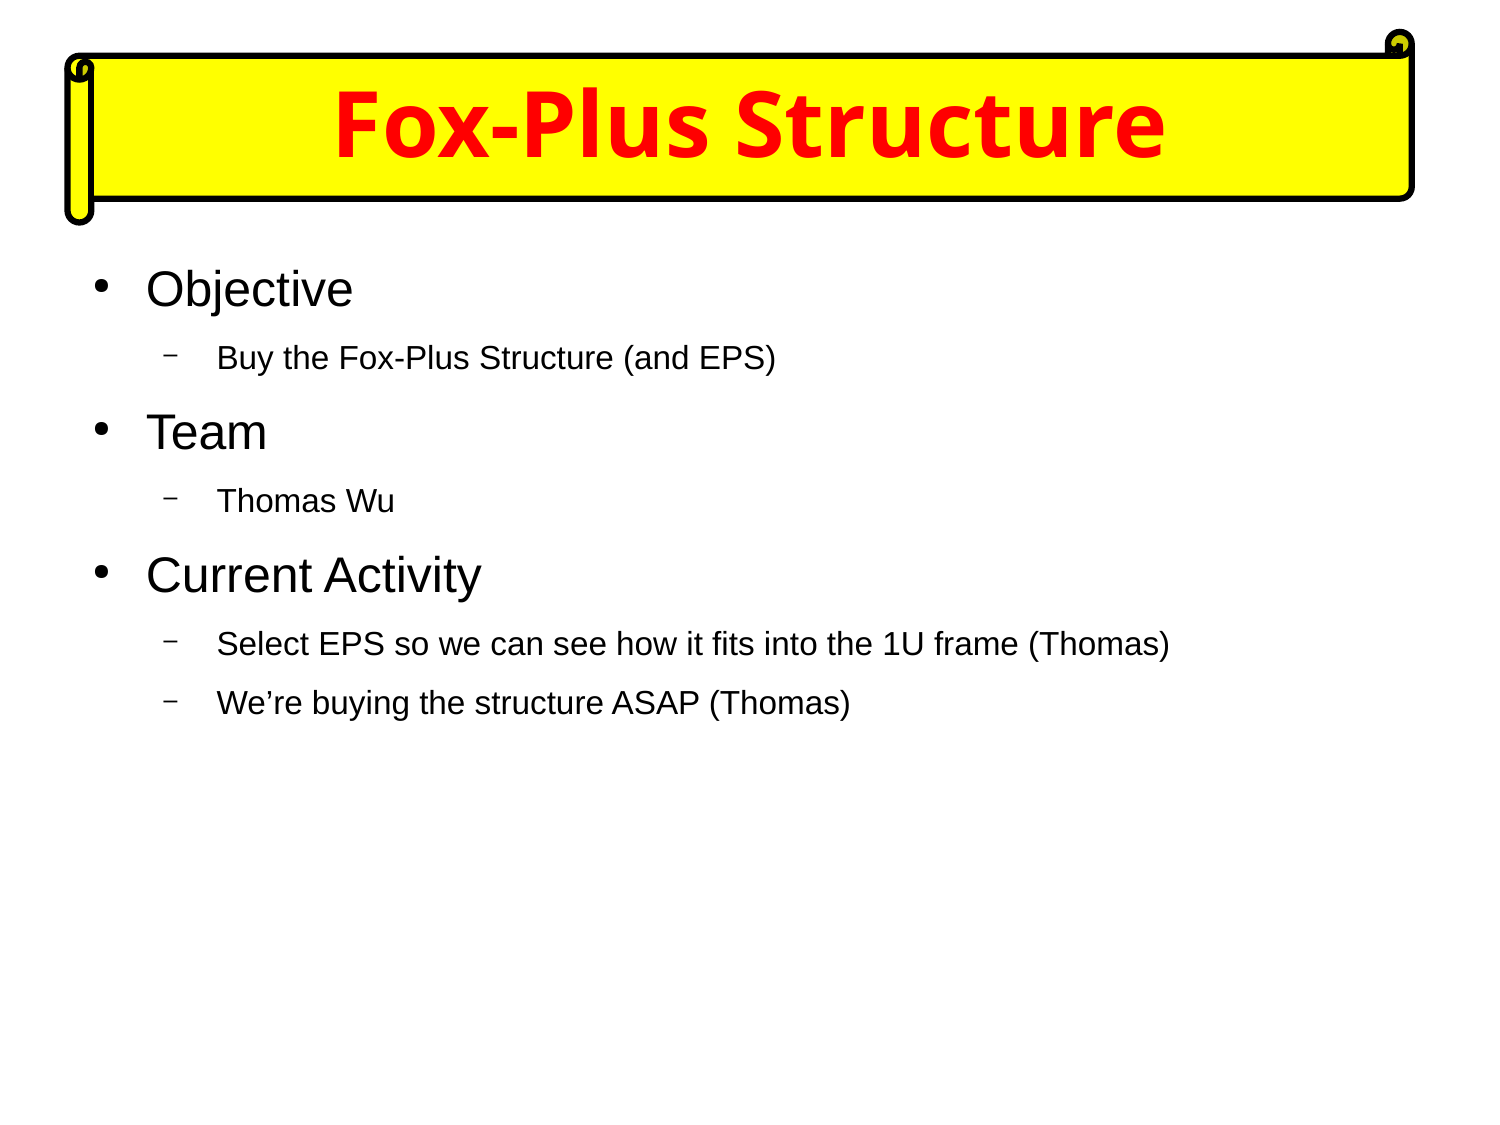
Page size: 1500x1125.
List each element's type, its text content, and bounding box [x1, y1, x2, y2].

text_box [72, 31, 1412, 58]
text_box [67, 184, 1412, 223]
text_box Fox-Plus Structure [0, 58, 1500, 184]
list Objective Buy the Fox-Plus Structure (and EPS) Team Thomas Wu Current Activity Select EPS so we can see how it fits into the 1U frame (Thomas) We’re buying the structure ASAP (Thomas) [75, 263, 1425, 916]
